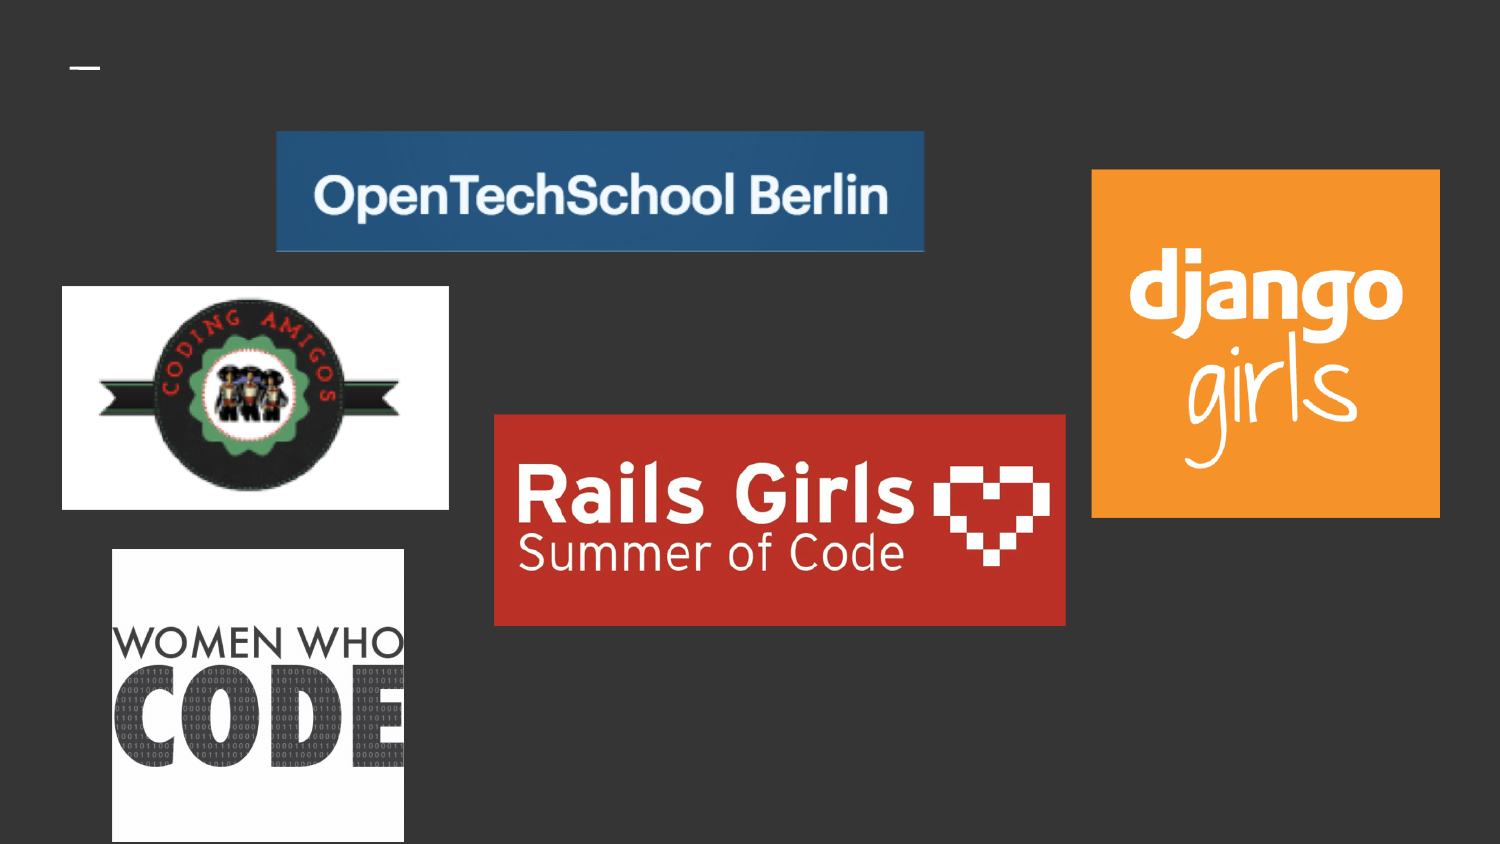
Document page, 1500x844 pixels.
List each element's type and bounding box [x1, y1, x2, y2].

picture [494, 414, 1066, 626]
picture [1091, 169, 1440, 518]
picture [112, 549, 404, 842]
picture [62, 286, 449, 510]
picture [276, 131, 925, 252]
